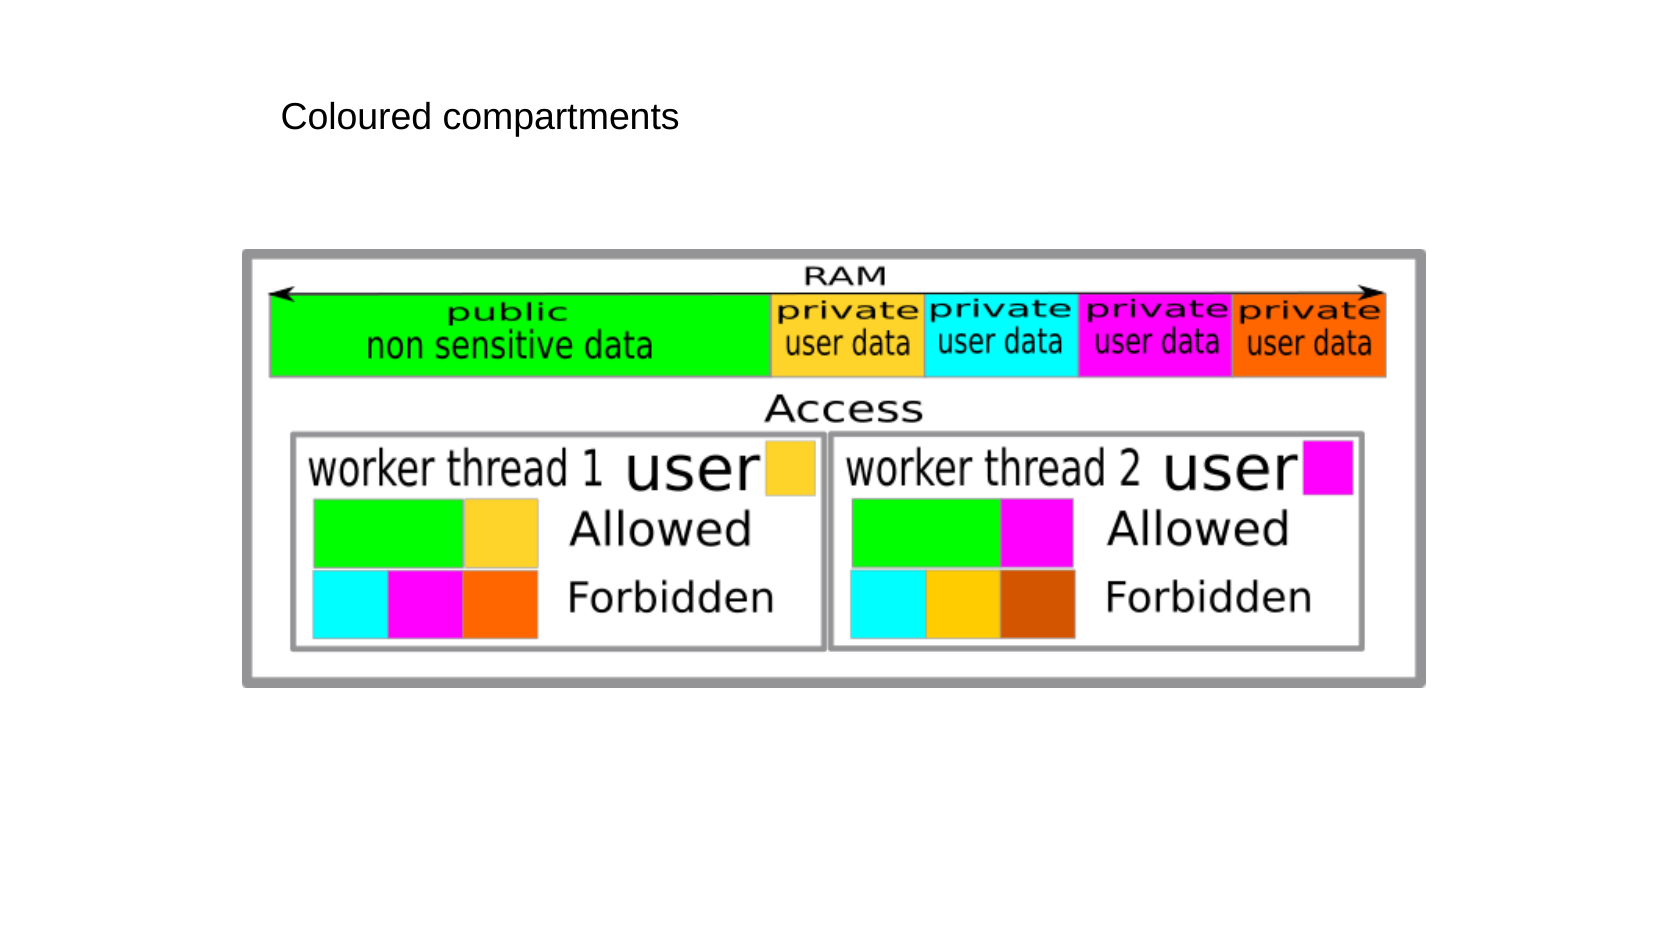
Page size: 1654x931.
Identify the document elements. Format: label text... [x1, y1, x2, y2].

text_box Coloured compartments [265, 88, 695, 146]
picture [242, 249, 1426, 688]
